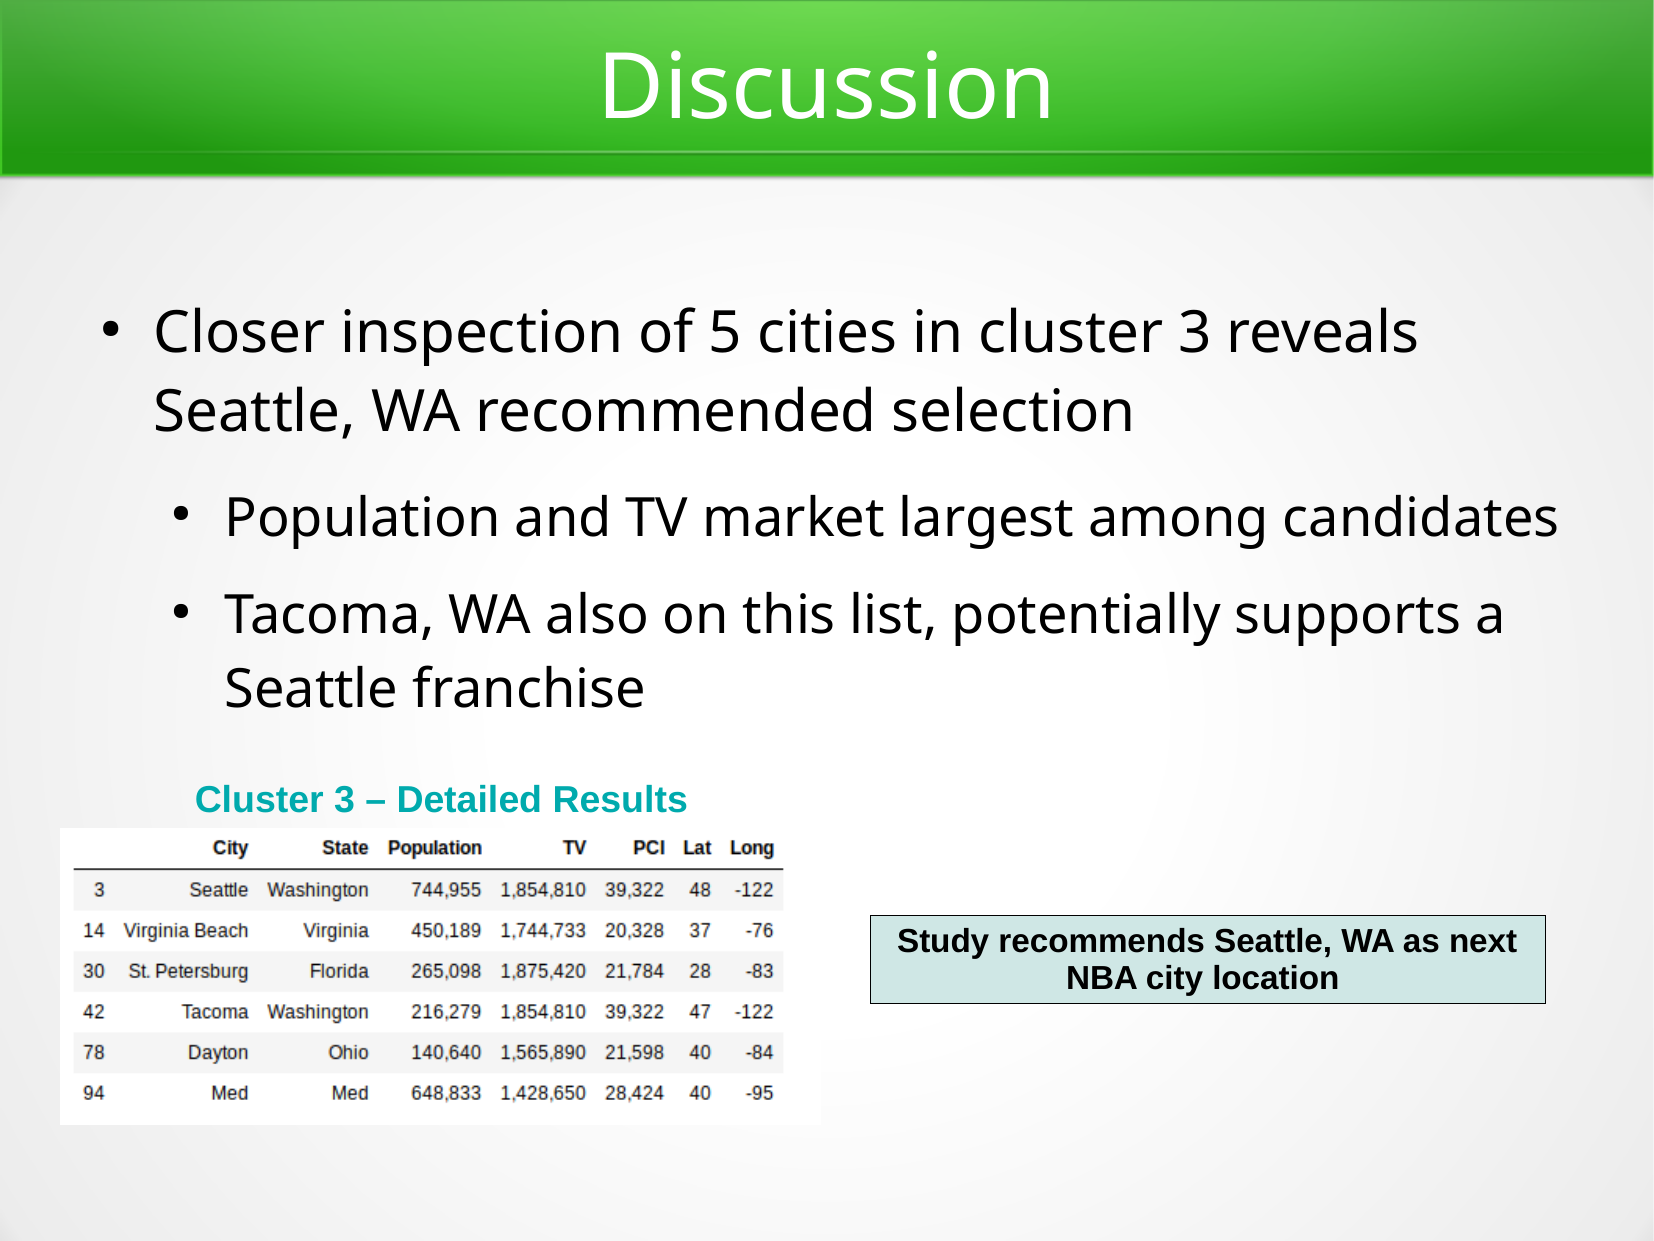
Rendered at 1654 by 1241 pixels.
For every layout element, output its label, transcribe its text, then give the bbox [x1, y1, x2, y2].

picture [0, 0, 1654, 1241]
text_box Cluster 3 – Detailed Results [180, 771, 736, 871]
text_box Study recommends Seattle, WA as next NBA city location [870, 915, 1546, 1004]
title Discussion [82, 11, 1571, 154]
list Closer inspection of 5 cities in cluster 3 reveals Seattle, WA recommended selection Population and TV market largest among candidates Tacoma, WA also on this list, potentially supports a Seattle franchise [82, 290, 1571, 1010]
